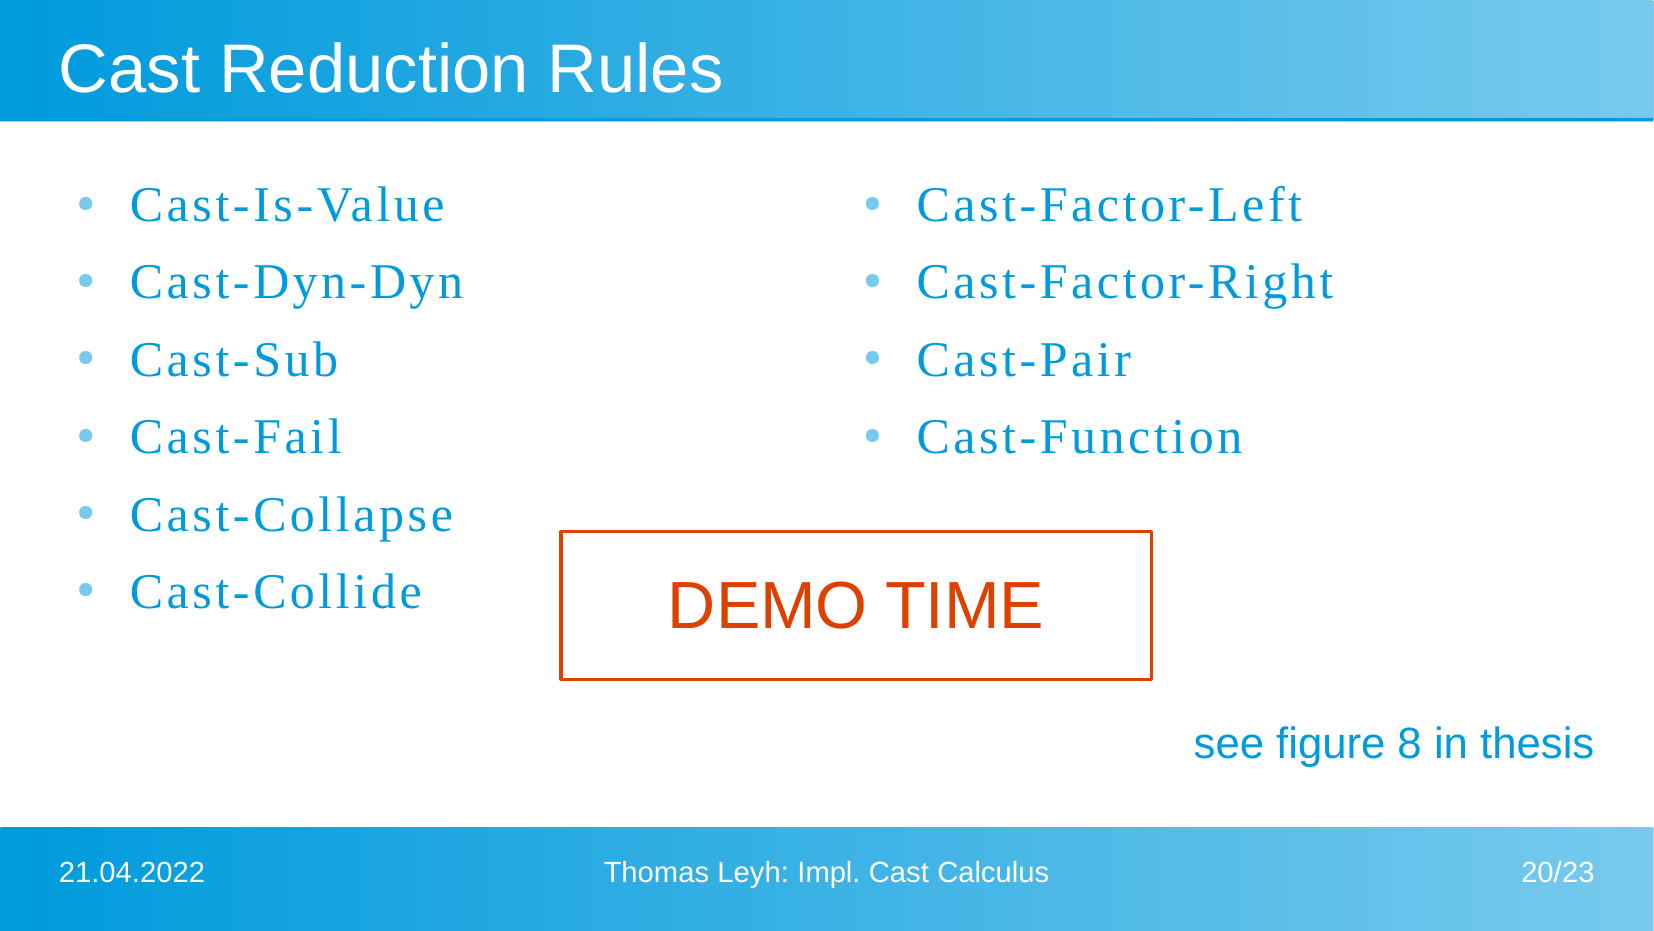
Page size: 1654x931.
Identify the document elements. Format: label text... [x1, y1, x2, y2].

list Cast-Is-Value Cast-Dyn-Dyn Cast-Sub Cast-Fail Cast-Collapse Cast-Collide [59, 177, 809, 768]
text_box DEMO TIME [561, 531, 1152, 680]
title Cast Reduction Rules [59, 29, 1595, 108]
list Cast-Factor-Left Cast-Factor-Right Cast-Pair Cast-Function see figure 8 in thesis [845, 177, 1596, 768]
